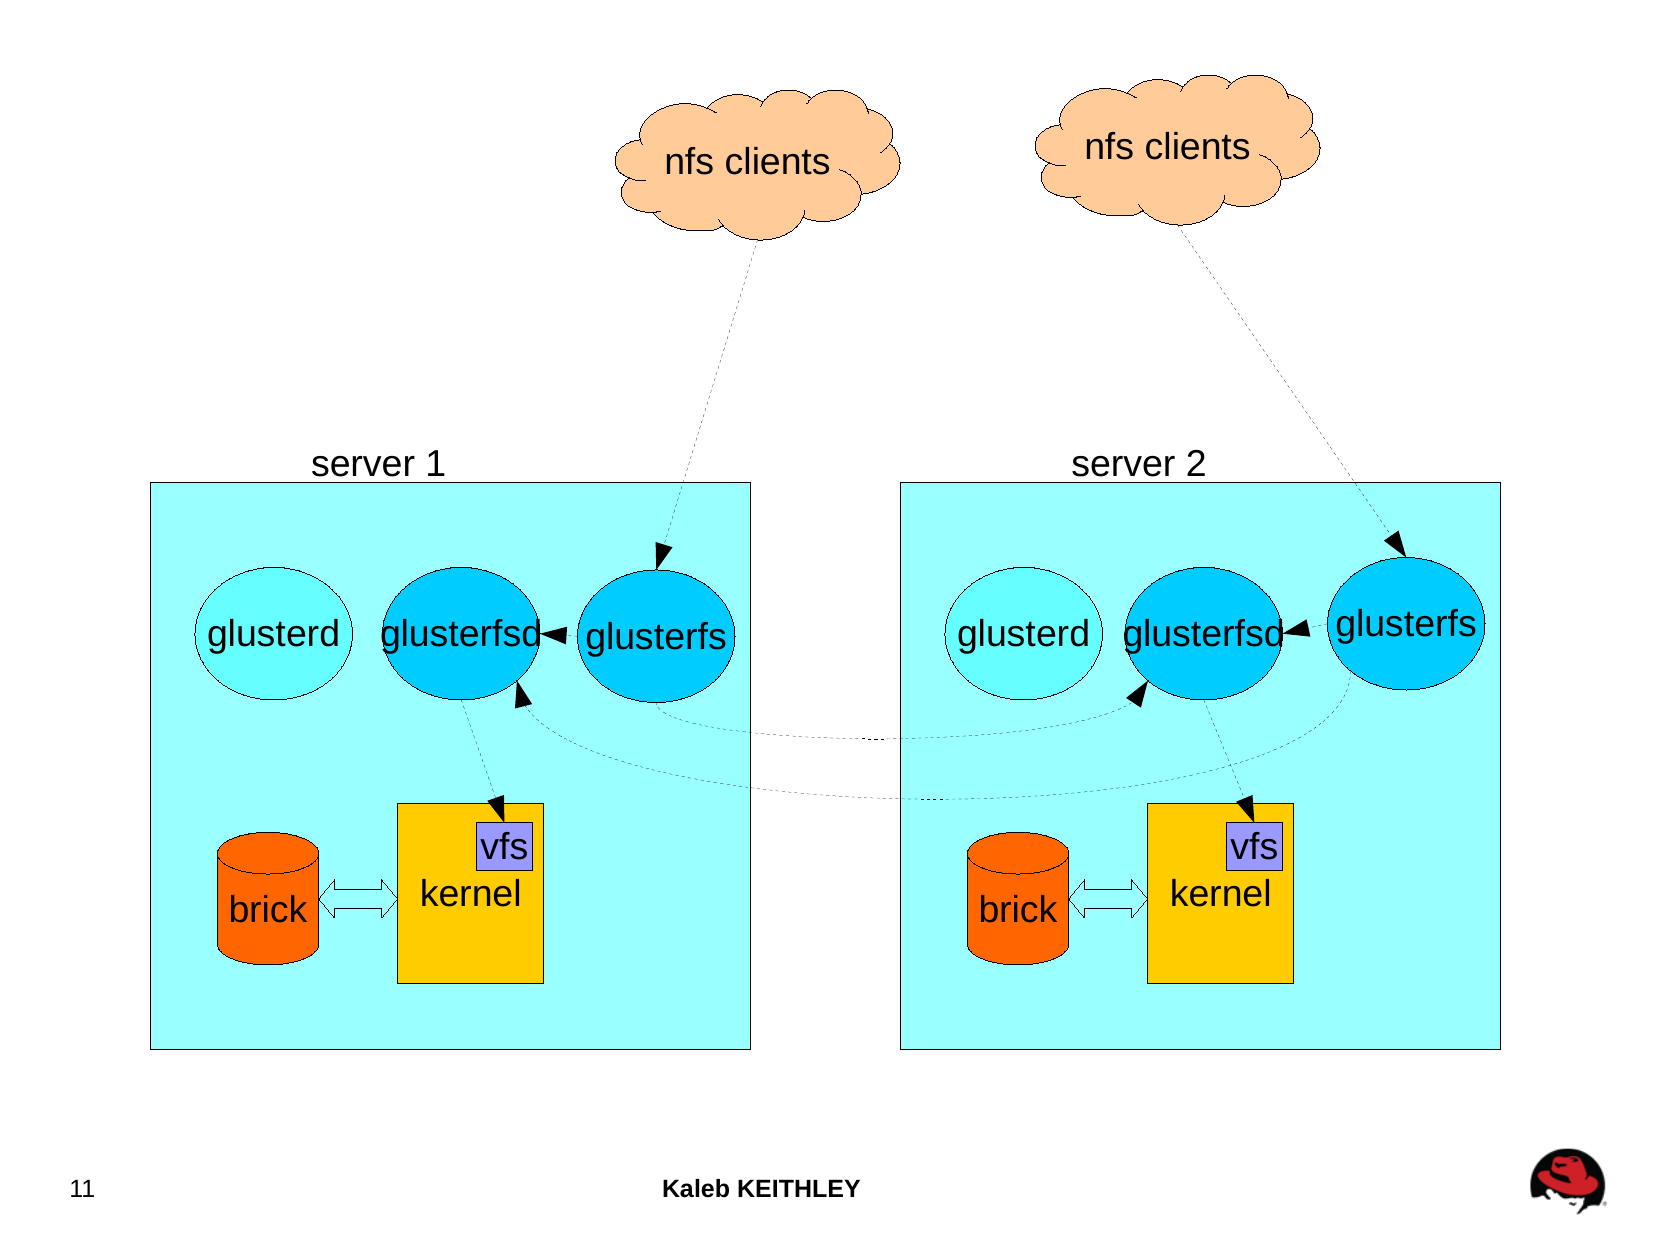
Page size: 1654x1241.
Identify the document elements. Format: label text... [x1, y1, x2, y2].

text_box kernel [397, 803, 544, 984]
text_box brick [217, 832, 319, 965]
text_box brick [967, 832, 1069, 965]
text_box [150, 482, 751, 1050]
text_box glusterfs [577, 569, 736, 703]
text_box glusterfs [1327, 557, 1486, 691]
text_box [900, 482, 1501, 1050]
text_box nfs clients [615, 90, 901, 241]
text_box vfs [1226, 822, 1283, 871]
text_box server 2 [1046, 435, 1261, 492]
picture [1529, 1146, 1613, 1224]
text_box glusterfsd [1125, 567, 1283, 700]
text_box glusterd [194, 567, 353, 700]
text_box server 1 [296, 435, 466, 495]
text_box glusterd [944, 567, 1103, 700]
text_box glusterfsd [382, 567, 539, 700]
text_box nfs clients [1035, 75, 1321, 226]
text_box vfs [476, 822, 533, 871]
text_box kernel [1147, 803, 1294, 984]
